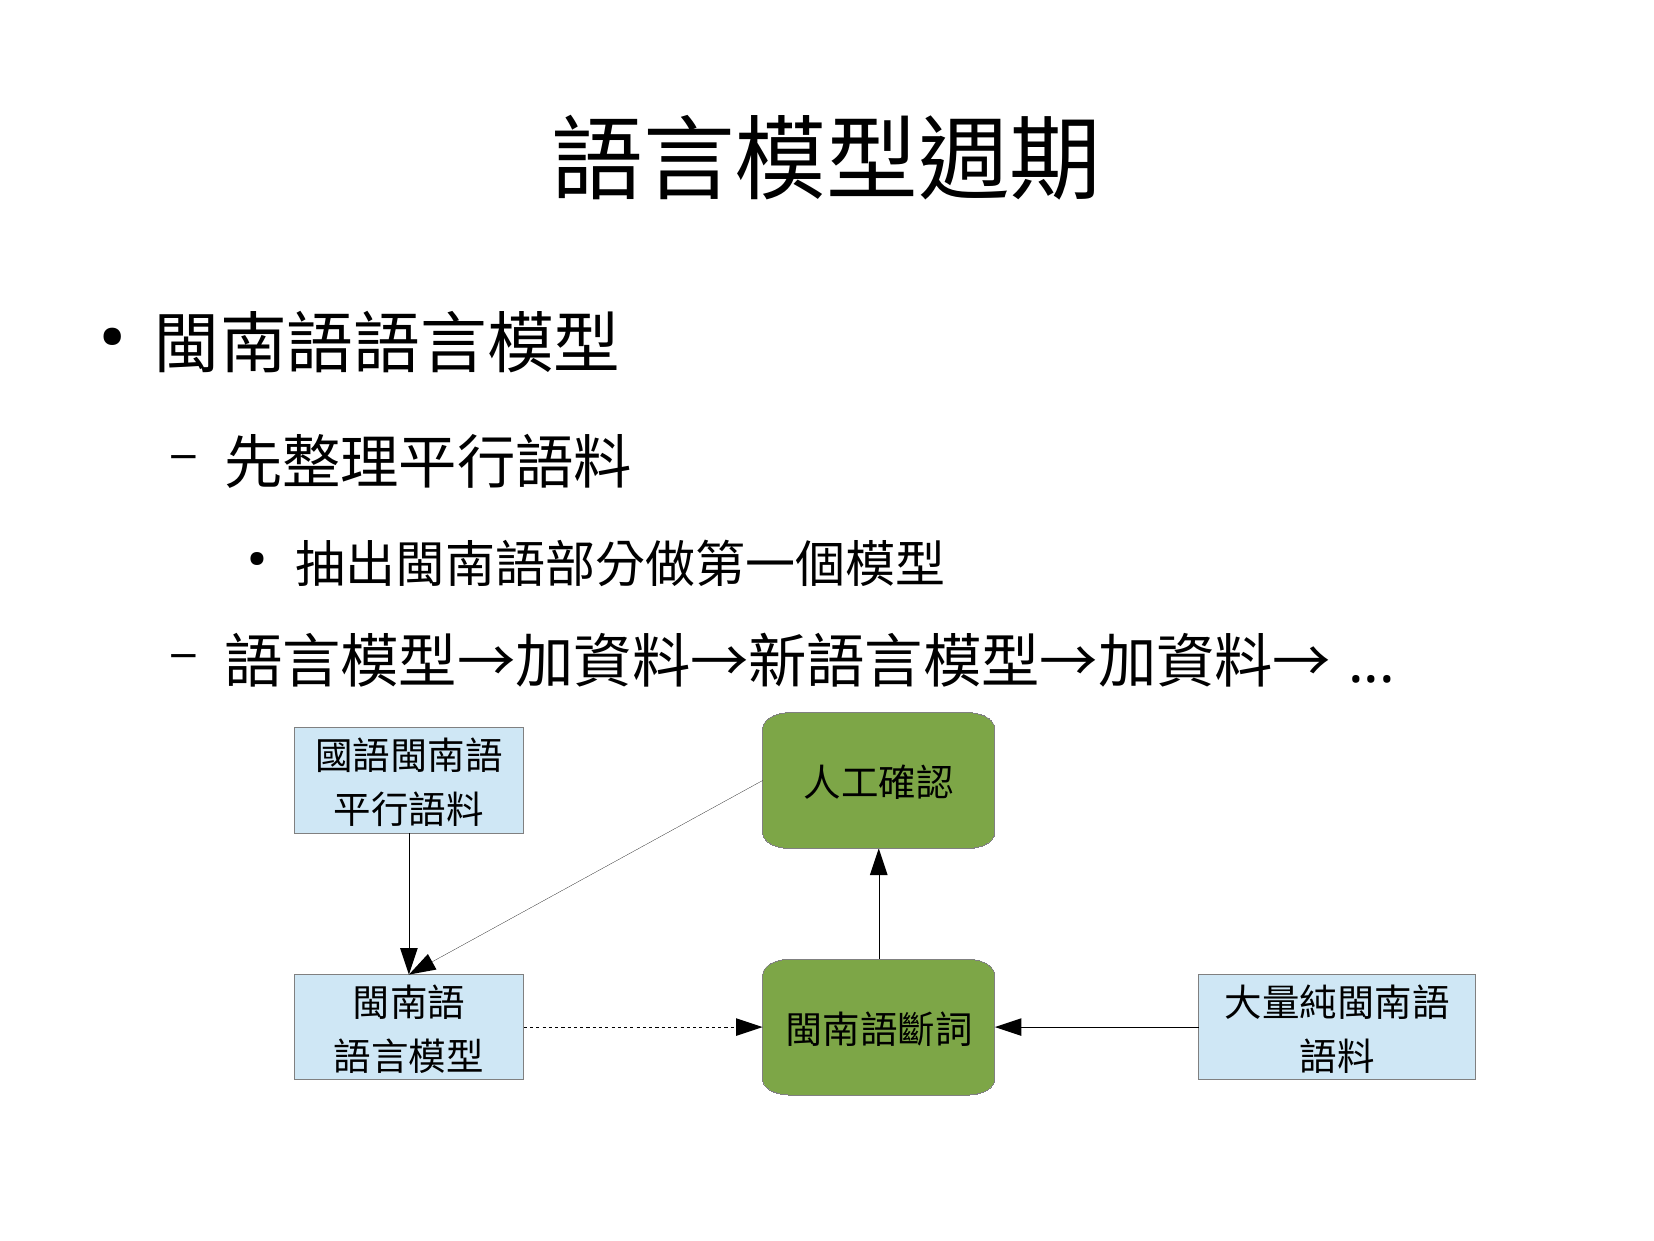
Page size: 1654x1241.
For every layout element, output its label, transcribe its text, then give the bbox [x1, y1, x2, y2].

title 語言模型週期 [82, 49, 1571, 257]
text_box 閩南語 語言模型 [294, 1010, 524, 1080]
text_box 大量純閩南語 語料 [1198, 1010, 1476, 1080]
list 閩南語語言模型 先整理平行語料 抽出閩南語部分做第一個模型 語言模型→加資料→新語言模型→加資料→... [82, 290, 1538, 1010]
text_box 閩南語斷詞 [762, 1010, 995, 1096]
